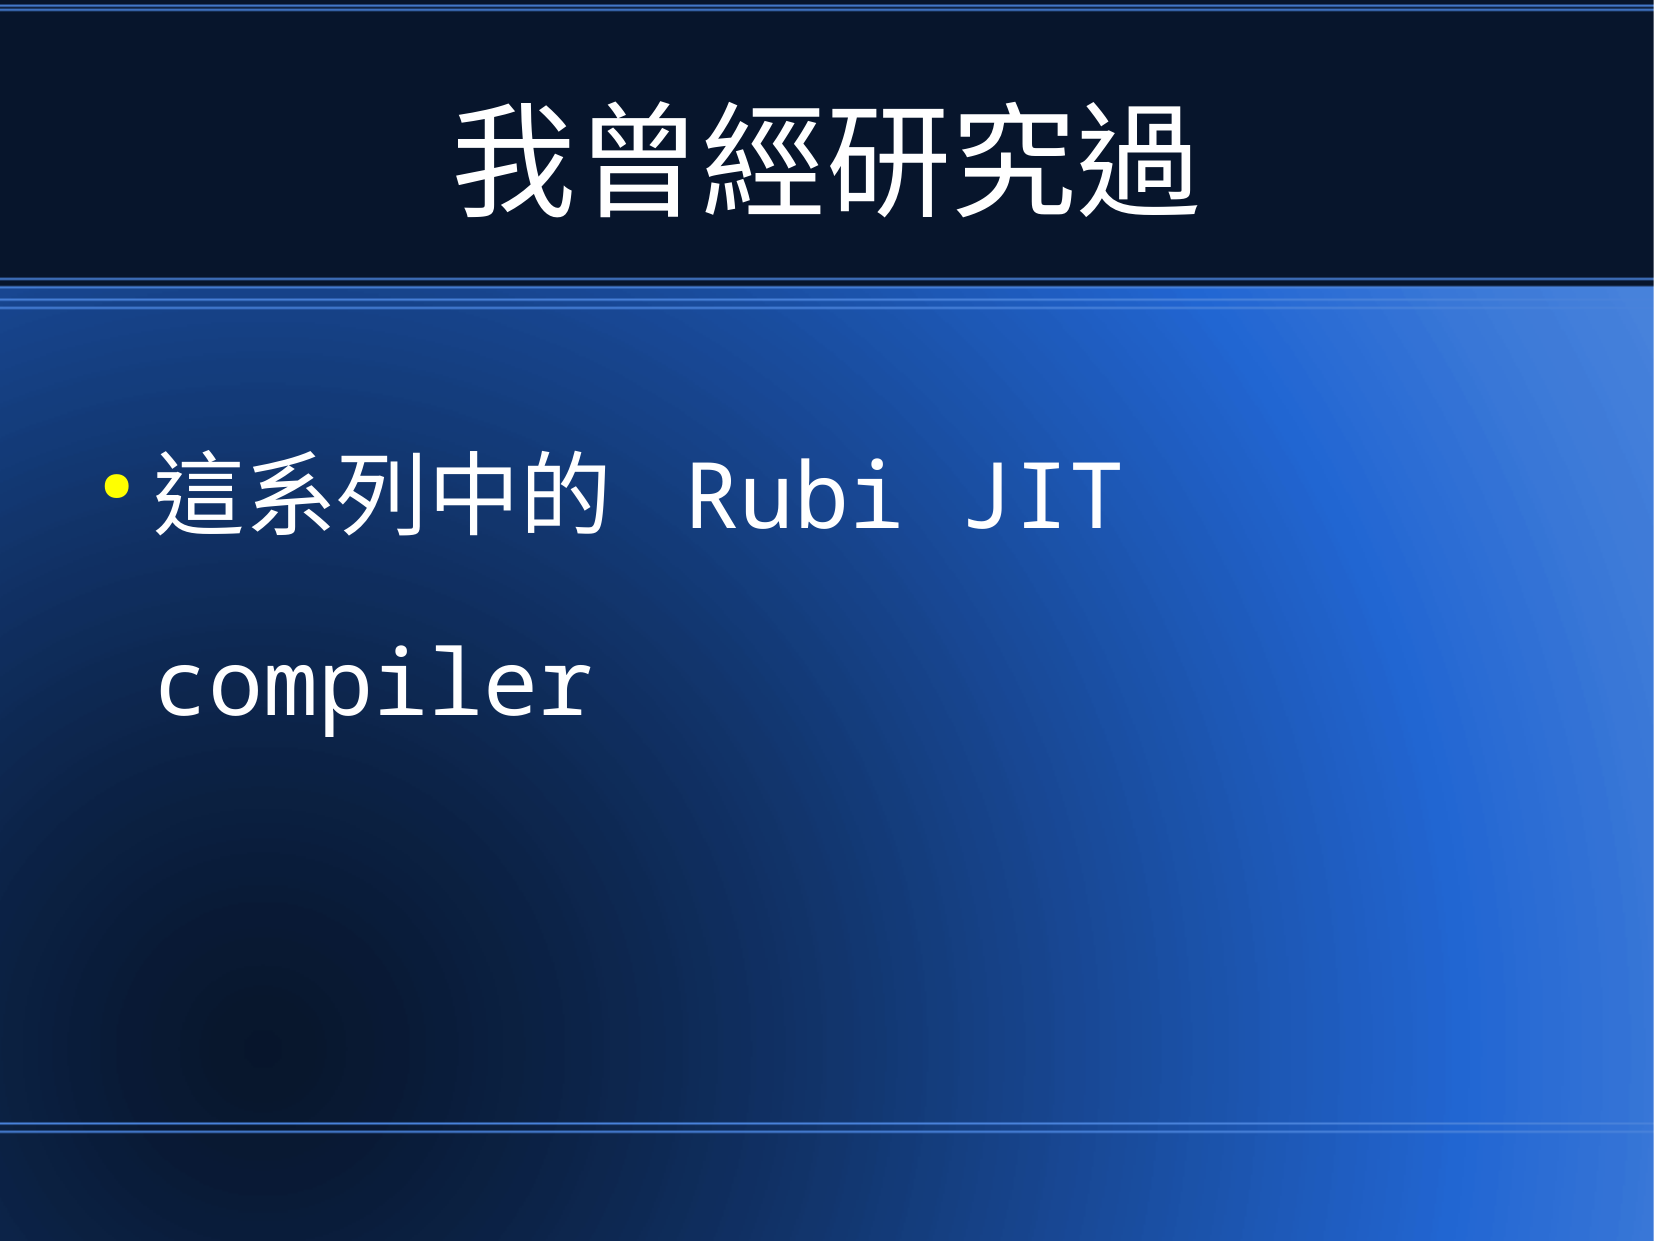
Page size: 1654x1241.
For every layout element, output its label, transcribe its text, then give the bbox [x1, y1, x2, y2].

list 這系列中的 Rubi JIT compiler [82, 355, 1571, 1241]
title 我曾經研究過 [82, 49, 1571, 257]
picture [0, 0, 1654, 1241]
